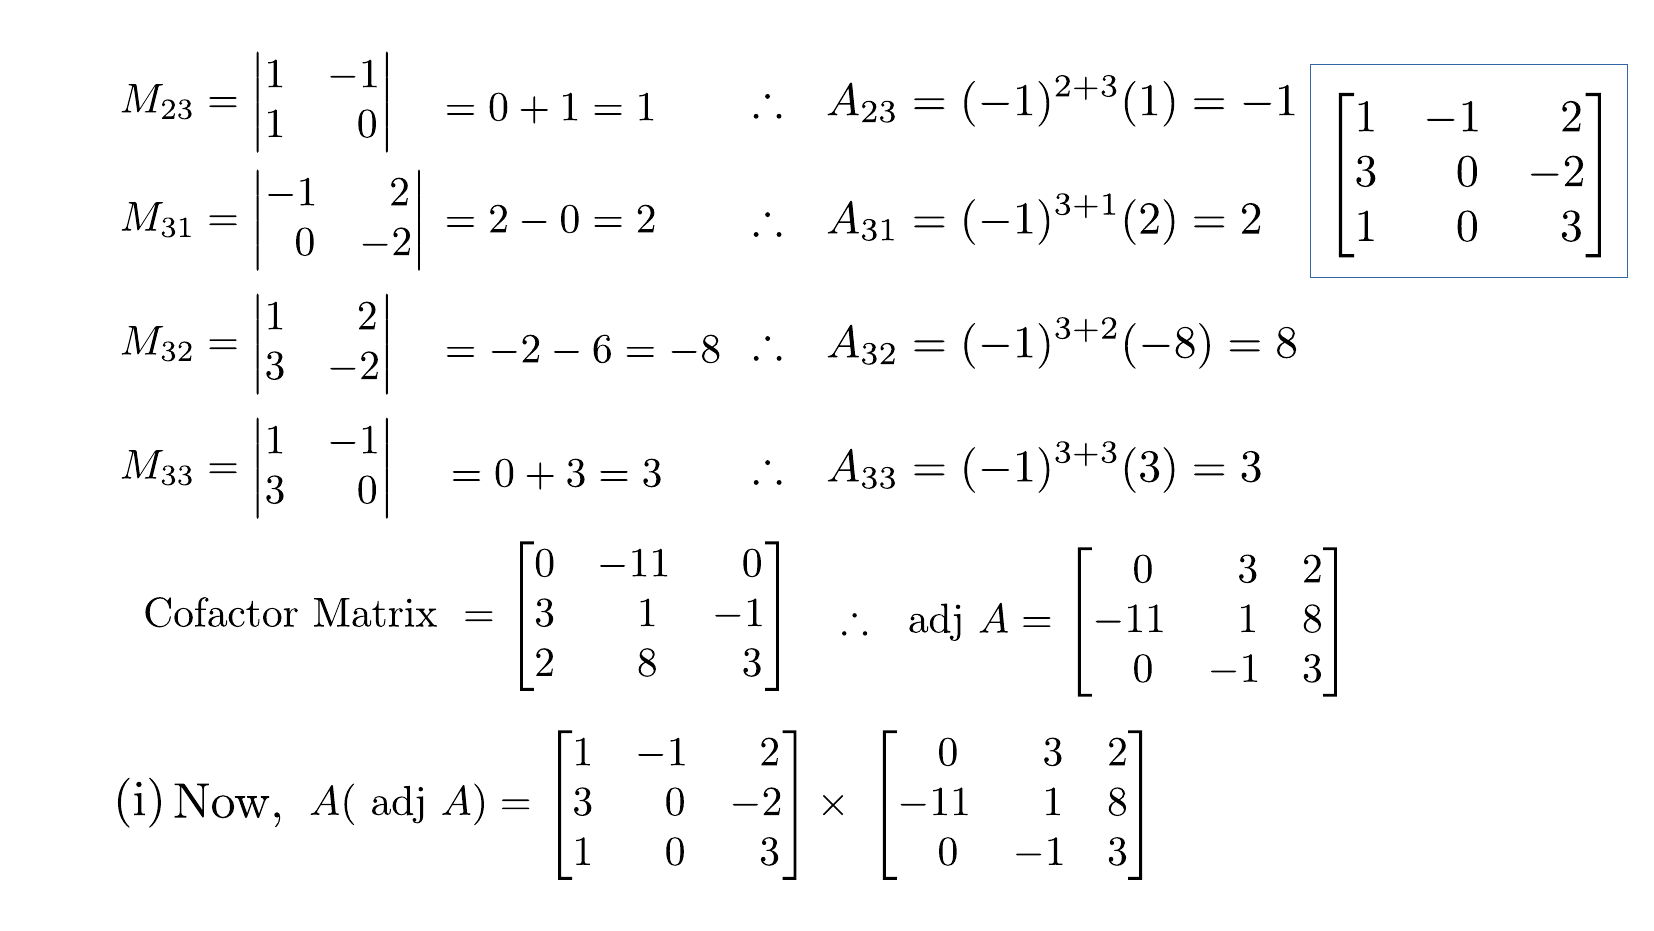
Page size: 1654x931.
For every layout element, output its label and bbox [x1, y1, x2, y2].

text_box [121, 51, 388, 153]
text_box [115, 777, 161, 828]
text_box [546, 730, 844, 880]
text_box [452, 458, 661, 490]
text_box [121, 417, 388, 519]
text_box [121, 169, 420, 271]
text_box [871, 730, 1143, 880]
text_box [145, 541, 779, 691]
text_box [1310, 64, 1628, 278]
text_box [753, 441, 1261, 493]
text_box [842, 547, 1337, 697]
text_box [121, 293, 388, 395]
text_box [446, 92, 654, 124]
subtitle [47, 35, 1607, 898]
text_box [446, 334, 720, 364]
text_box [753, 317, 1297, 369]
text_box [753, 193, 1261, 245]
text_box [753, 75, 1295, 127]
text_box [174, 783, 281, 828]
text_box [446, 204, 655, 234]
text_box [310, 783, 530, 826]
